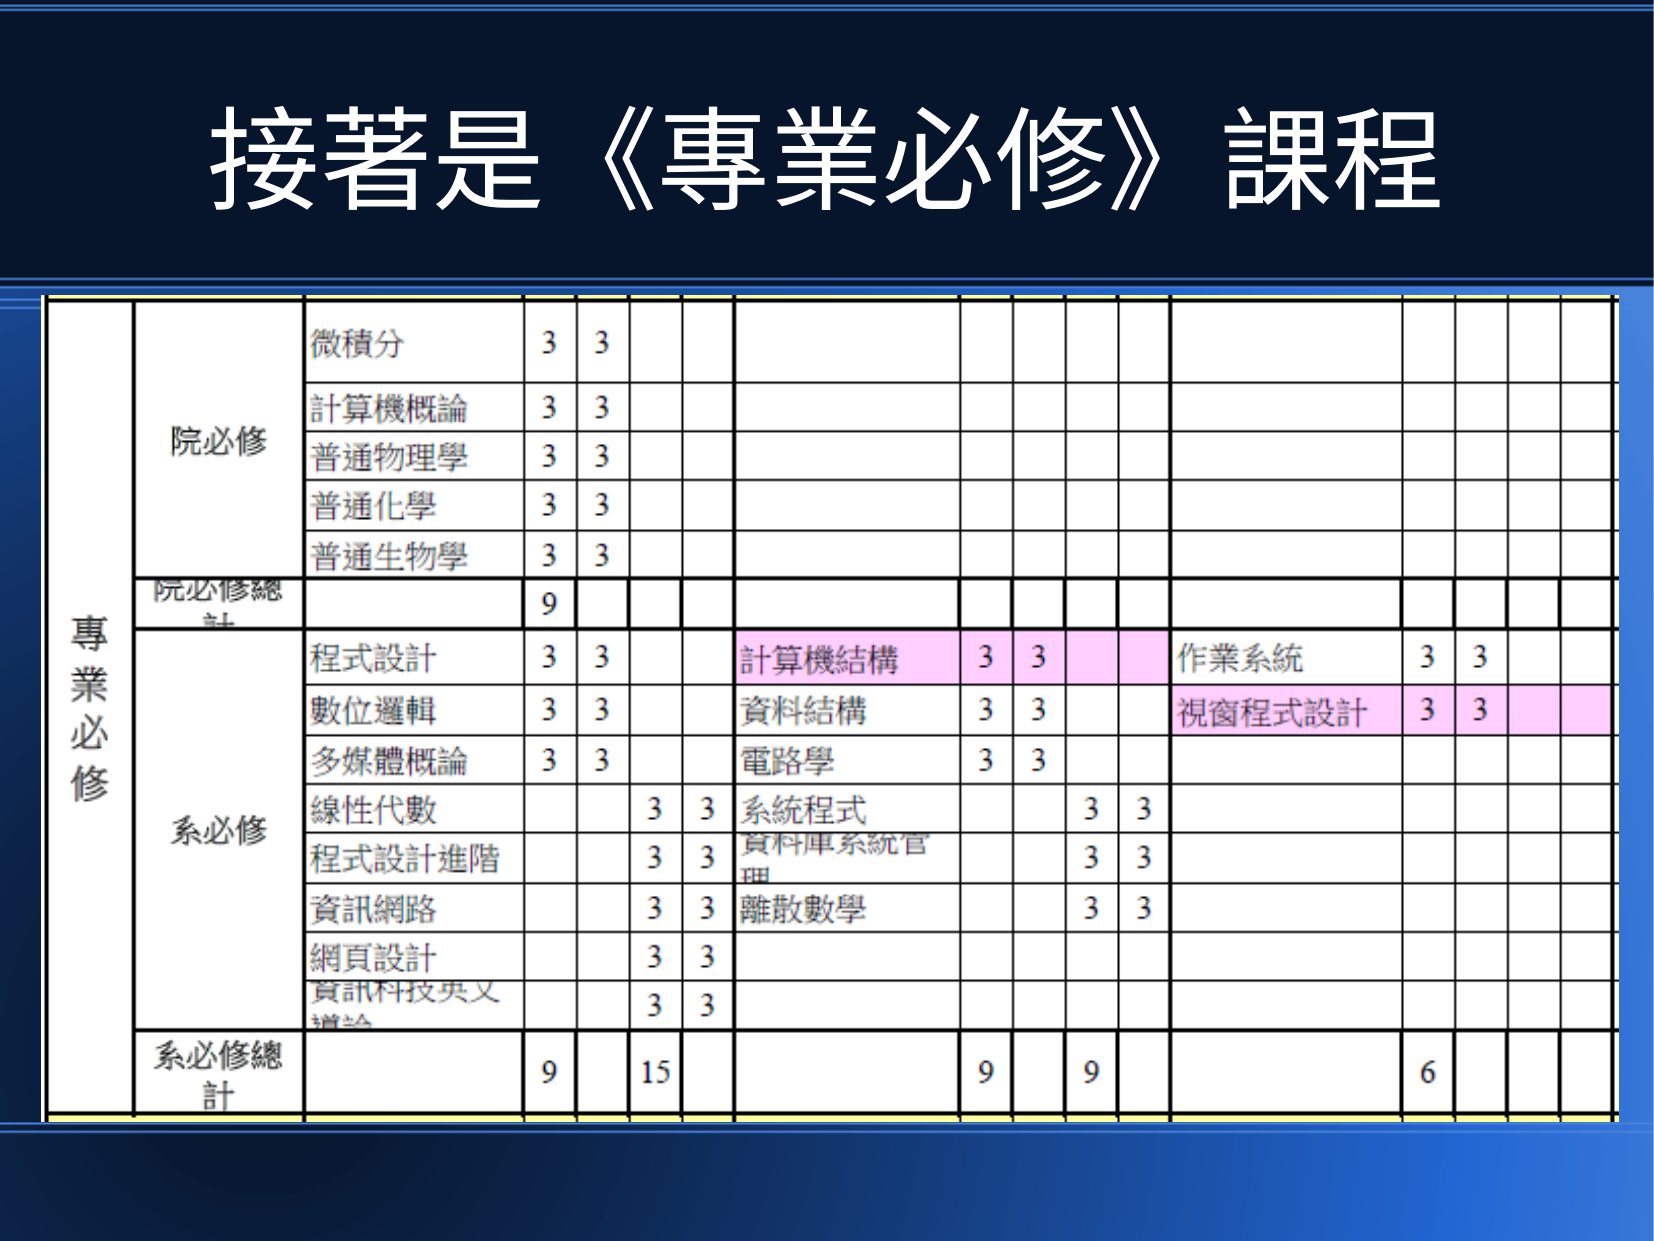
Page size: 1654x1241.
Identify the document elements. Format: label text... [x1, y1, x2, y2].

title 接著是《專業必修》課程 [82, 49, 1571, 257]
picture [0, 0, 1654, 1241]
